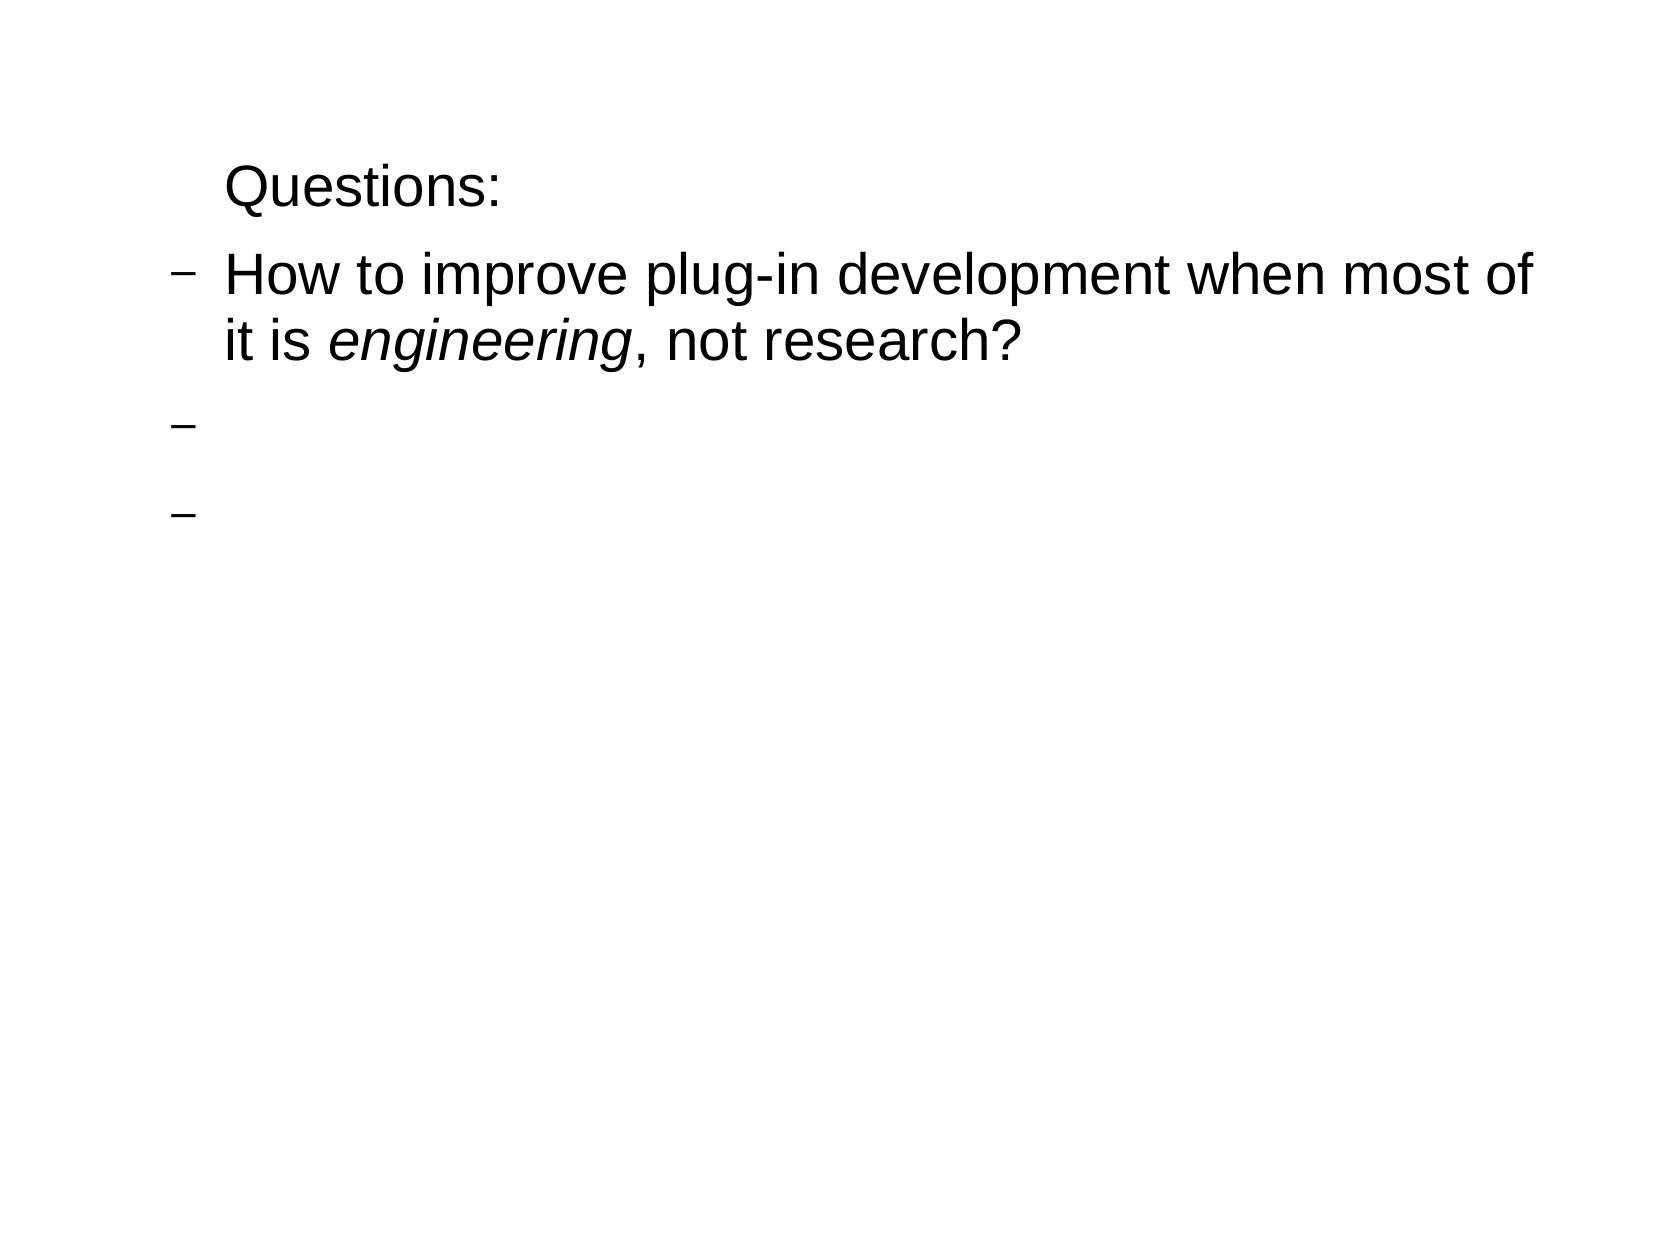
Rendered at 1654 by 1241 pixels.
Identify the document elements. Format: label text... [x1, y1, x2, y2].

list Questions: How to improve plug-in development when most of it is engineering, not research? [82, 153, 1571, 1099]
